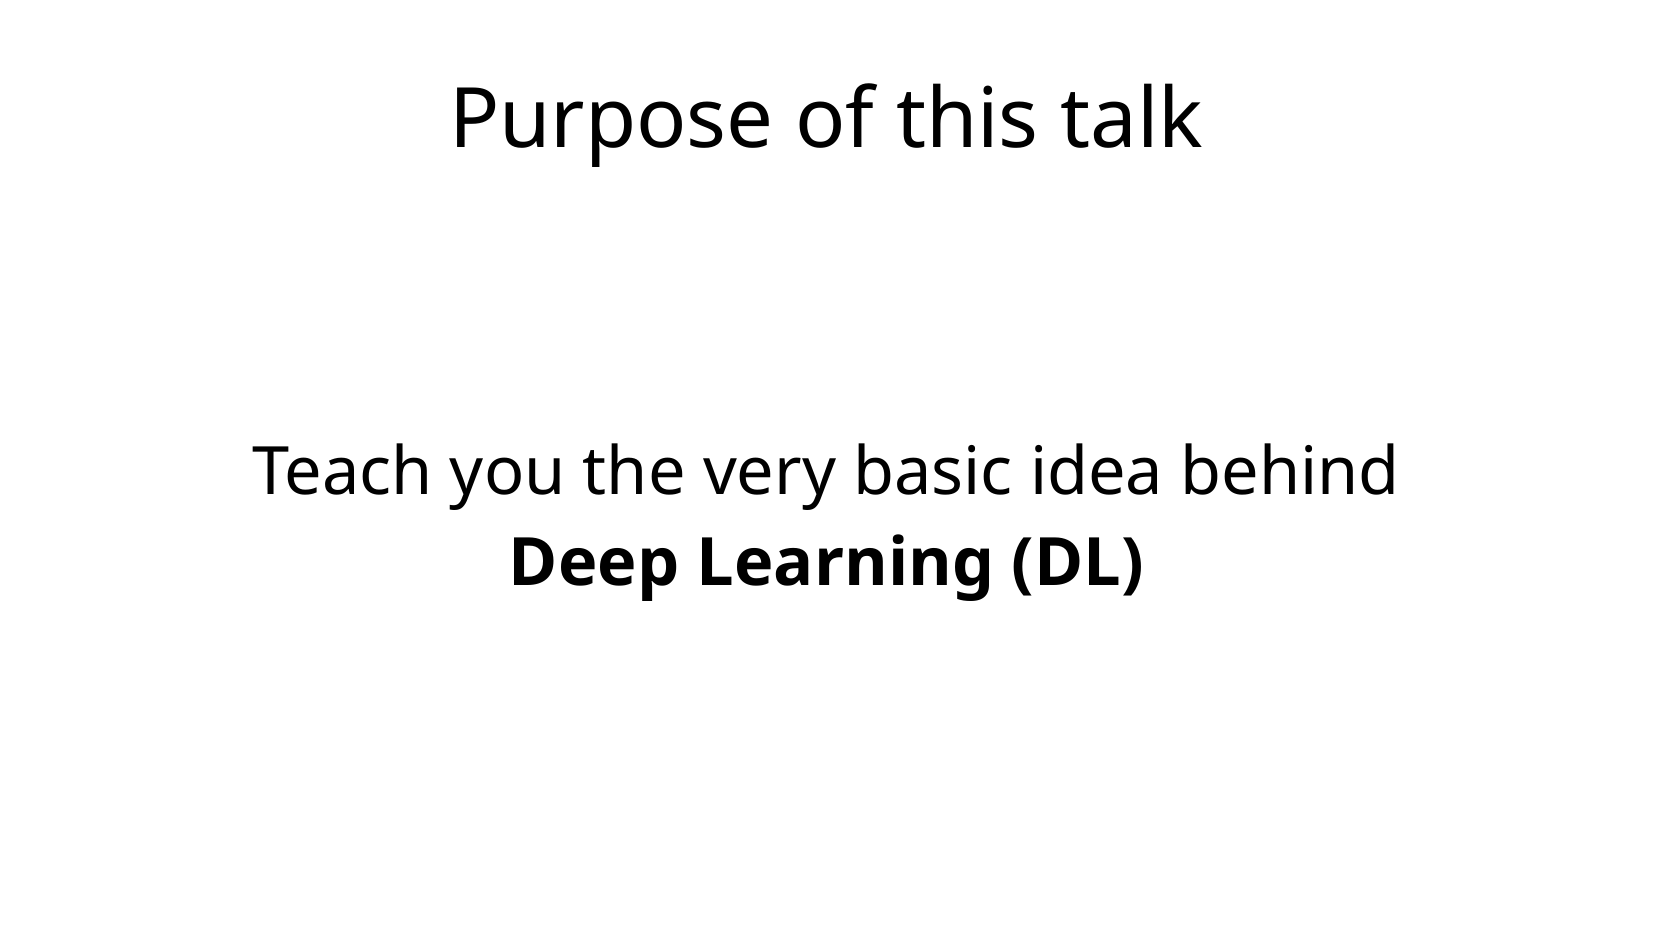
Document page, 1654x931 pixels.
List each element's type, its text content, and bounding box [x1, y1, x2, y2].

title Purpose of this talk [82, 37, 1571, 193]
list Teach you the very basic idea behind Deep Learning (DL) [82, 217, 1571, 811]
